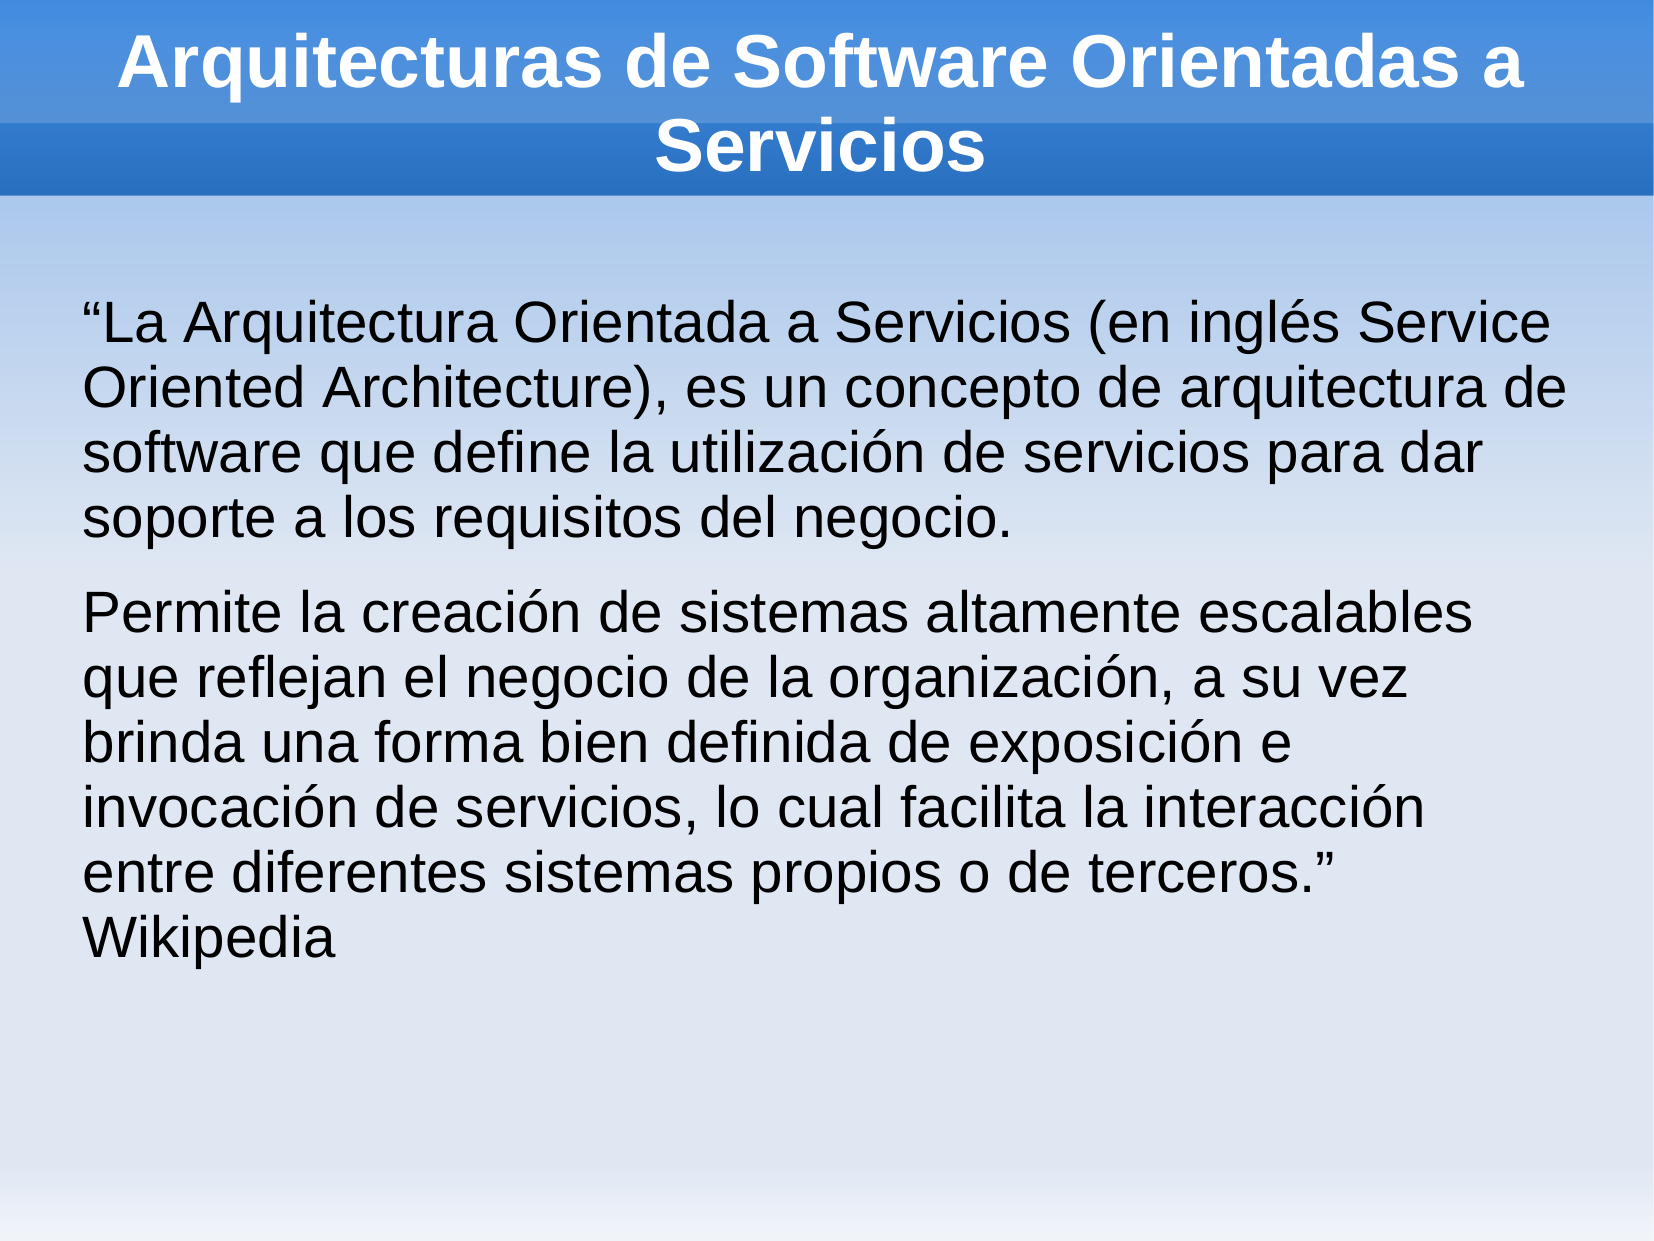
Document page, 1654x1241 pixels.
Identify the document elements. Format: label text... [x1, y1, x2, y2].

list “La Arquitectura Orientada a Servicios (en inglés Service Oriented Architecture), es un concepto de arquitectura de software que define la utilización de servicios para dar soporte a los requisitos del negocio. Permite la creación de sistemas altamente escalables que reflejan el negocio de la organización, a su vez brinda una forma bien definida de exposición e invocación de servicios, lo cual facilita la interacción entre diferentes sistemas propios o de terceros.” Wikipedia [82, 290, 1571, 1094]
picture [0, 0, 1654, 1241]
title Arquitecturas de Software Orientadas a Servicios [76, 7, 1565, 200]
